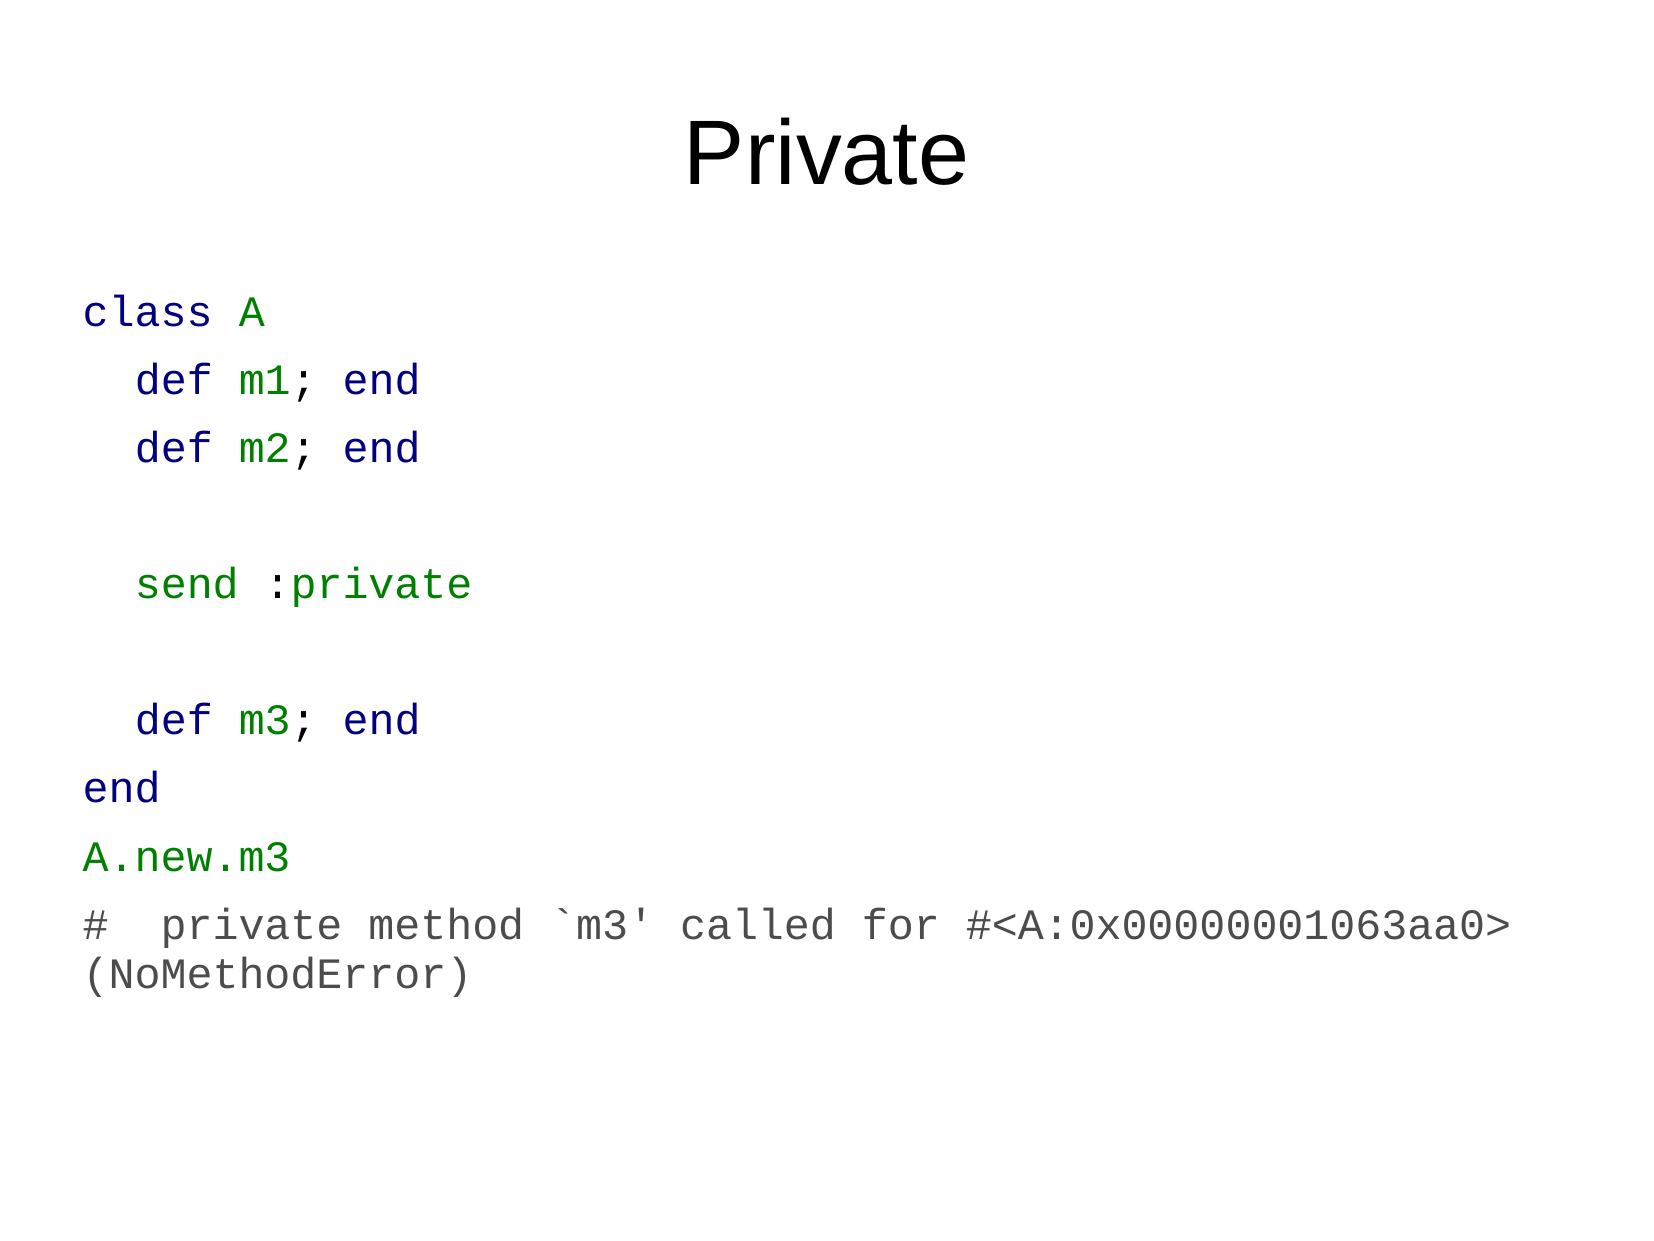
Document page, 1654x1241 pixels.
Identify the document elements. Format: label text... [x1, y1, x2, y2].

title Private [82, 49, 1571, 257]
list class A def m1; end def m2; end send :private def m3; end end A.new.m3 # private method `m3' called for #<A:0x00000001063aa0> (NoMethodError) [82, 290, 1571, 1010]
